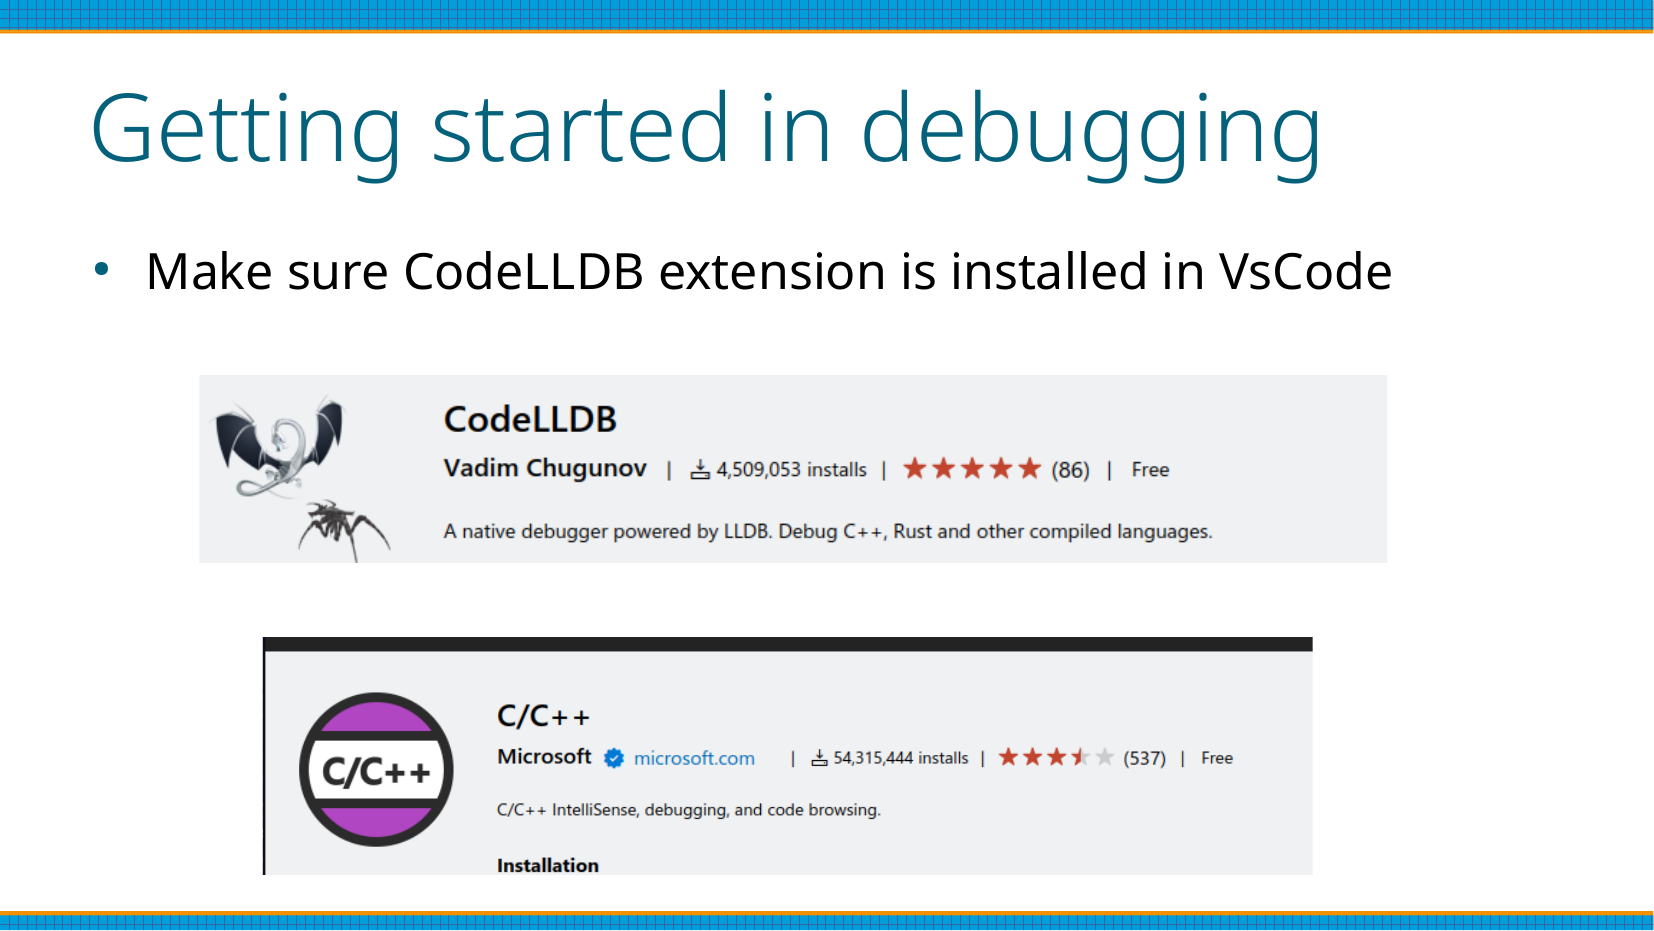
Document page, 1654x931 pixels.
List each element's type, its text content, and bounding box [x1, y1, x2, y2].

title Getting started in debugging [88, 44, 1565, 207]
picture [262, 637, 1313, 875]
list Make sure CodeLLDB extension is installed in VsCode [75, 235, 1552, 901]
picture [199, 375, 1388, 563]
